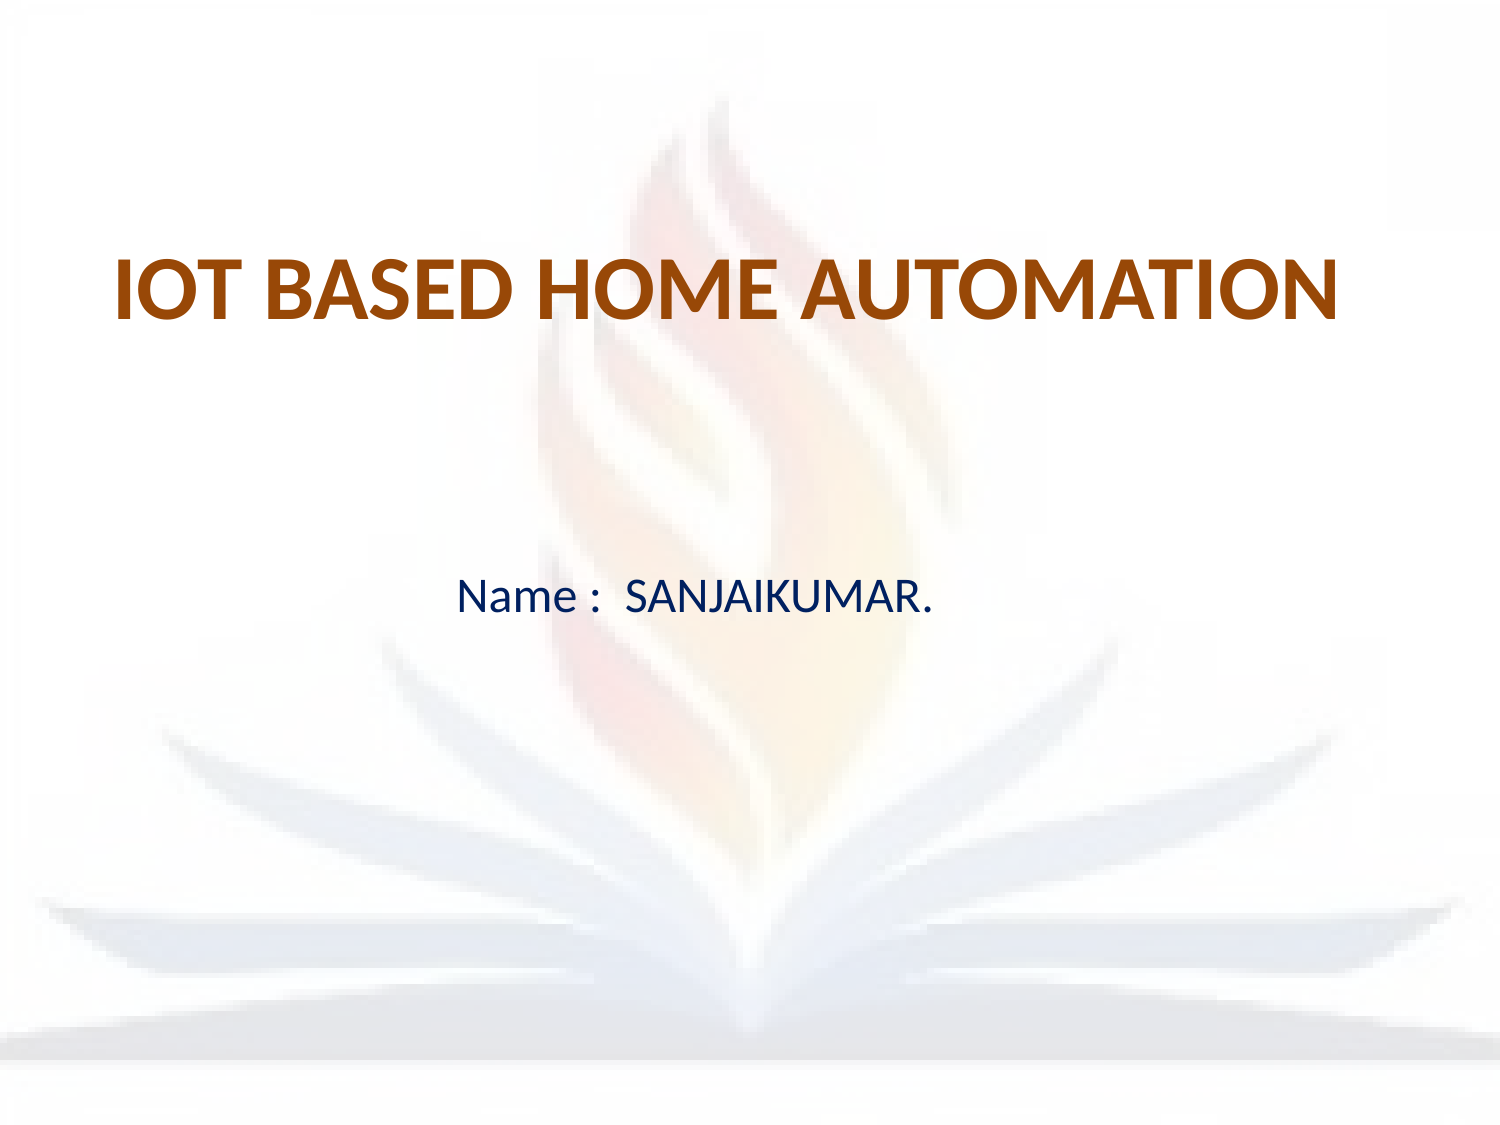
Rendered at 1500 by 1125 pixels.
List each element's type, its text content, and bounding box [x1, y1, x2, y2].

title IOT BASED HOME AUTOMATION [99, 162, 1375, 404]
subtitle Name : SANJAIKUMAR. [295, 472, 1096, 760]
